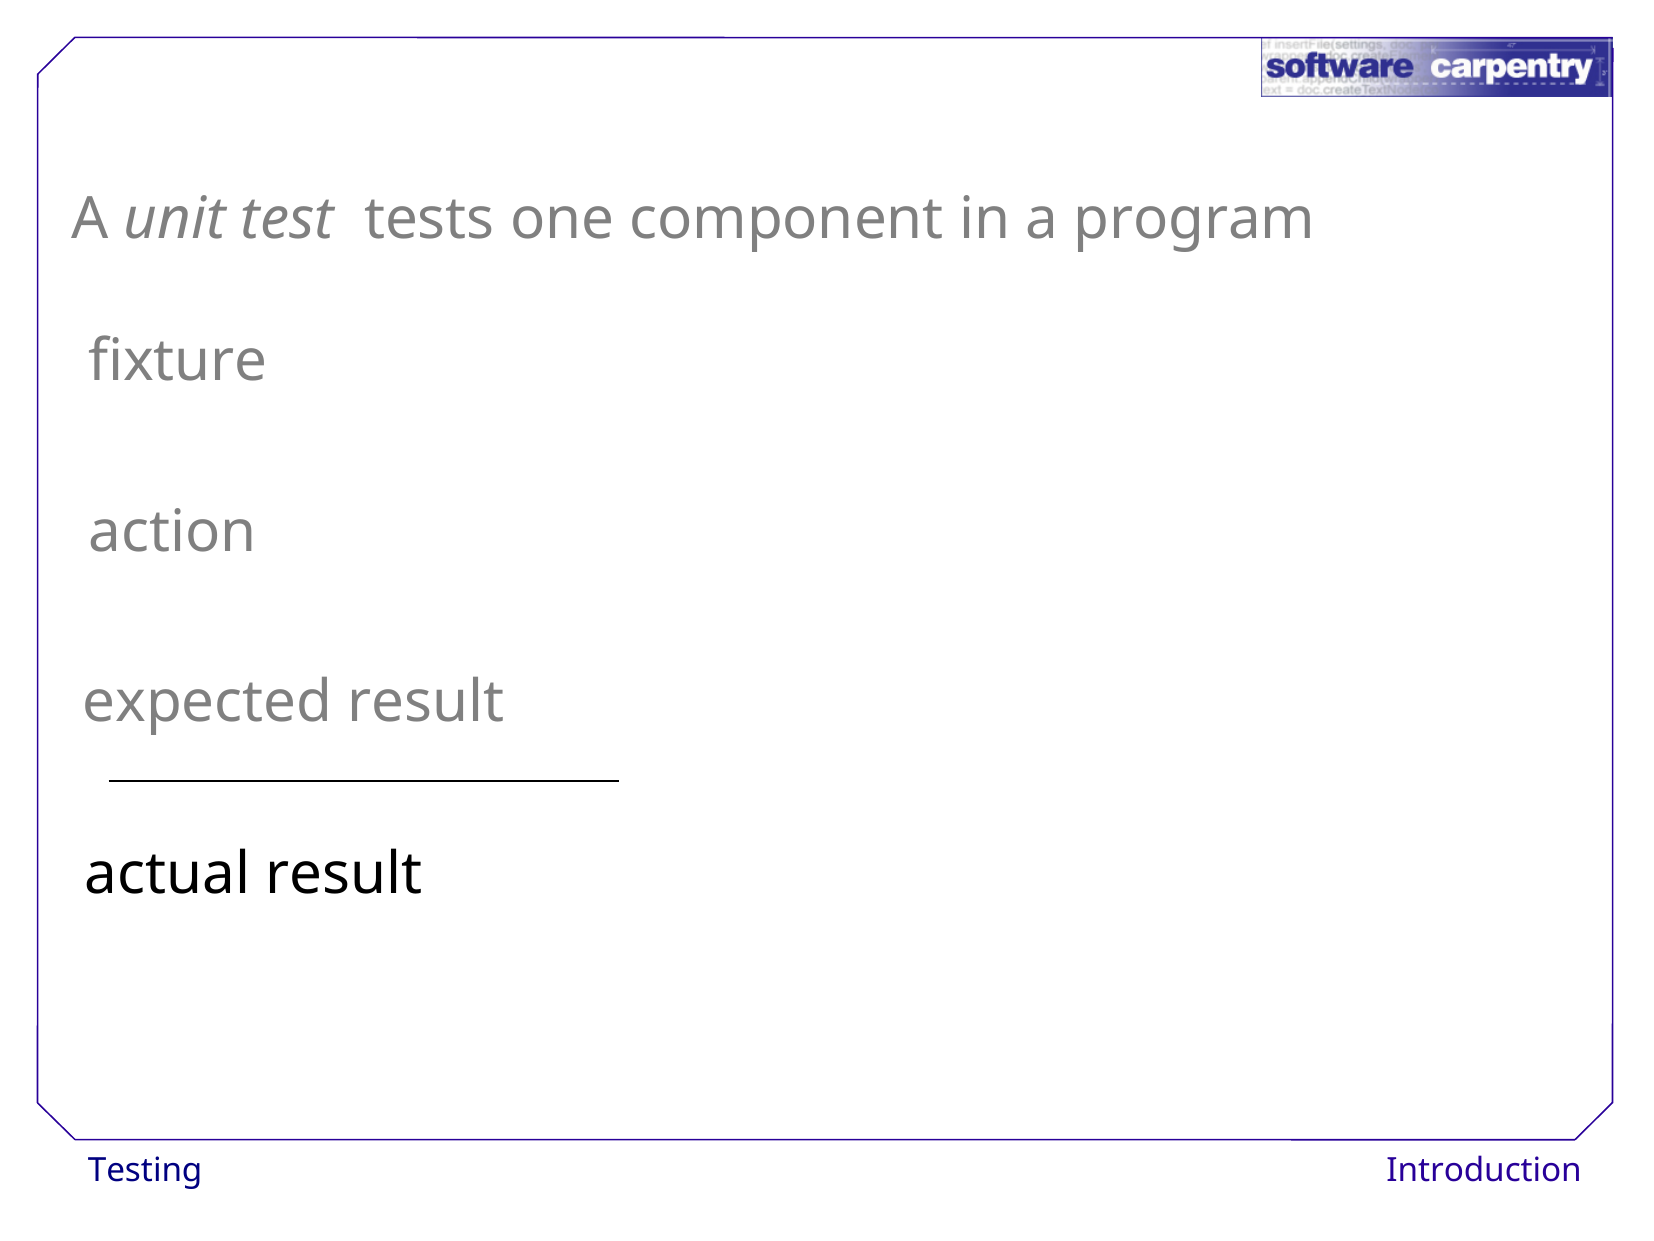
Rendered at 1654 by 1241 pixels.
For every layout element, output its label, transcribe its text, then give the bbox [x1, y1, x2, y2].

text_box action [73, 450, 422, 571]
picture [1261, 39, 1613, 97]
text_box A unit test tests one component in a program [56, 138, 1481, 259]
text_box fixture [73, 279, 433, 401]
text_box expected result [67, 620, 670, 741]
text_box actual result [70, 792, 588, 914]
